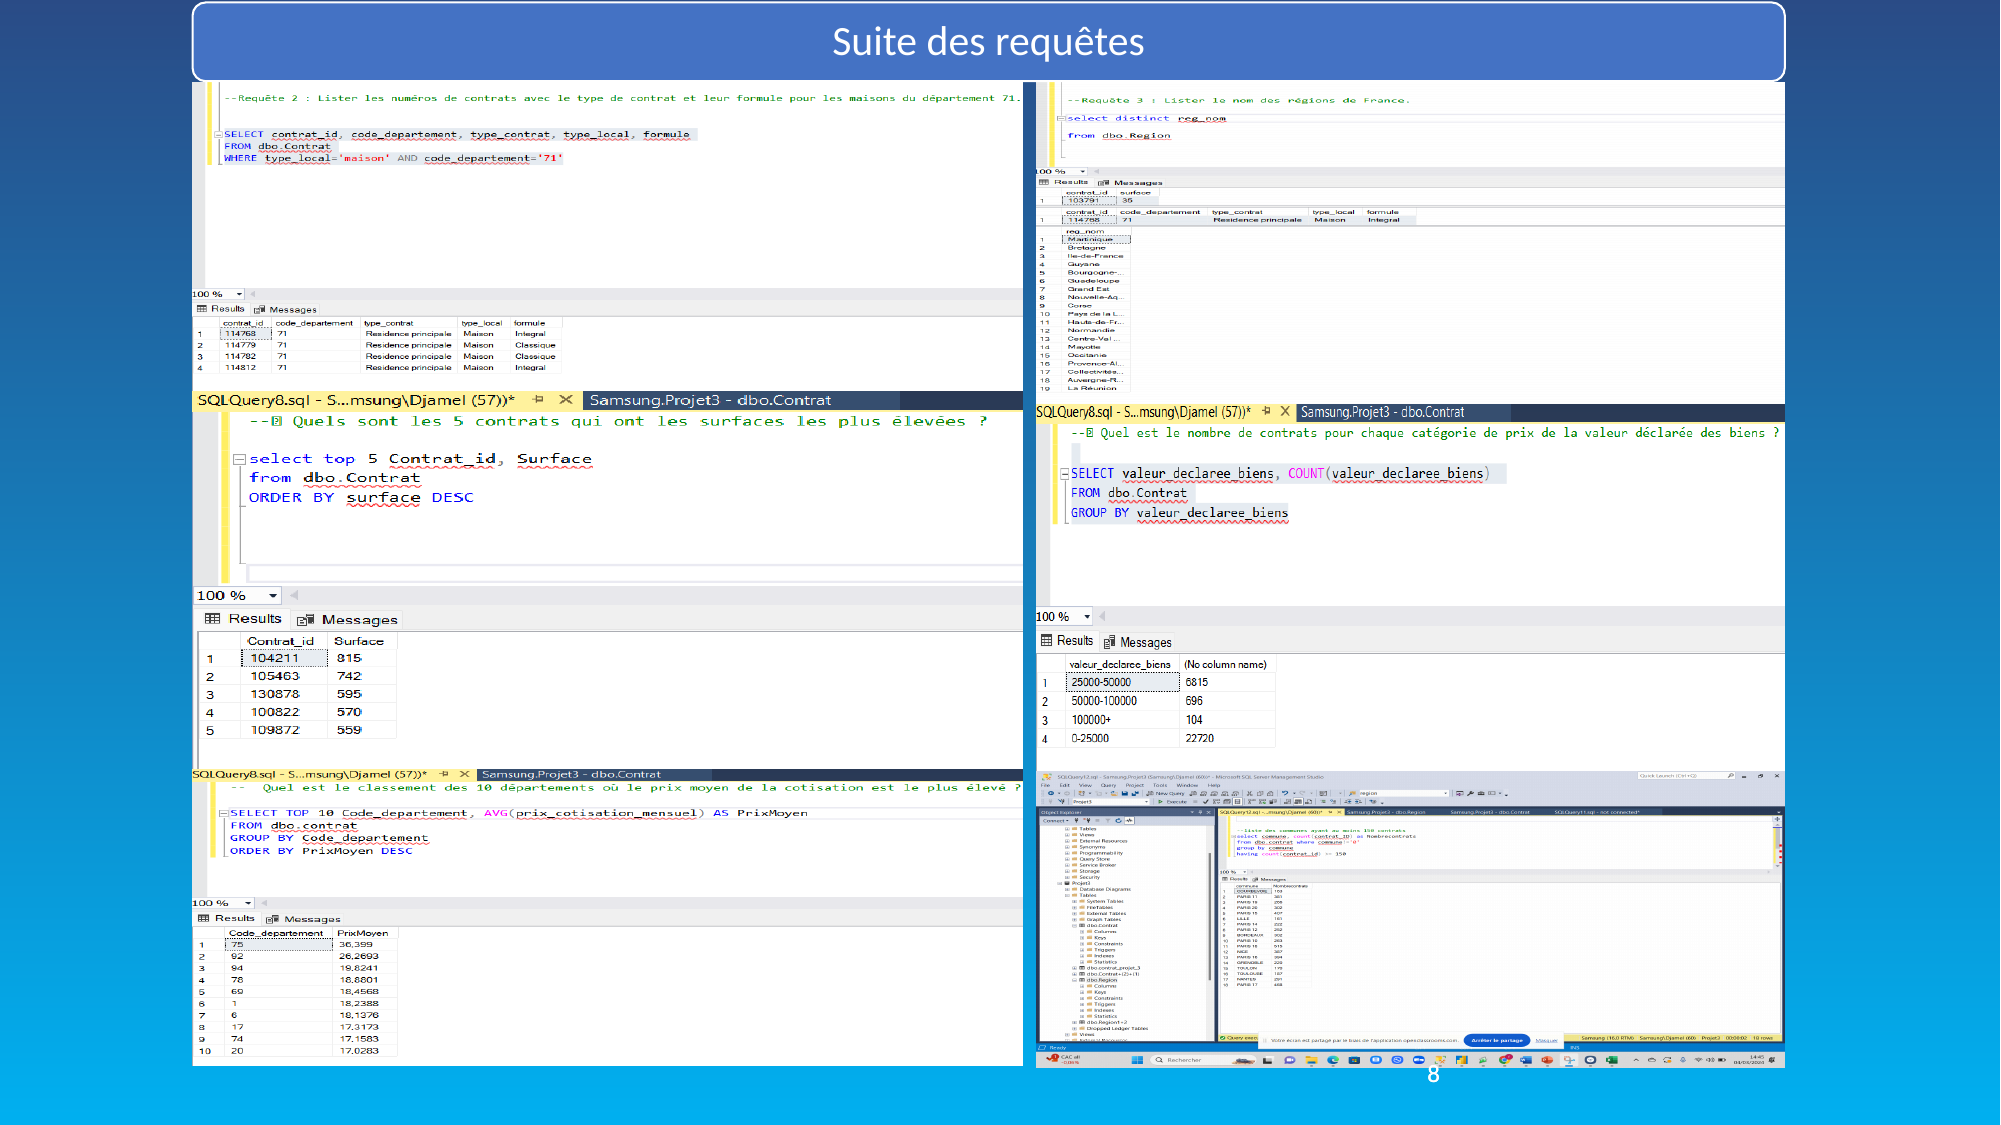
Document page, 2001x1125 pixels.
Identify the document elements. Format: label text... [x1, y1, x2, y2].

picture [1036, 82, 1785, 771]
picture [1037, 772, 1784, 1067]
picture [192, 82, 1023, 1065]
text_box Suite des requêtes [192, 2, 1785, 82]
text_box [1412, 1042, 1863, 1103]
